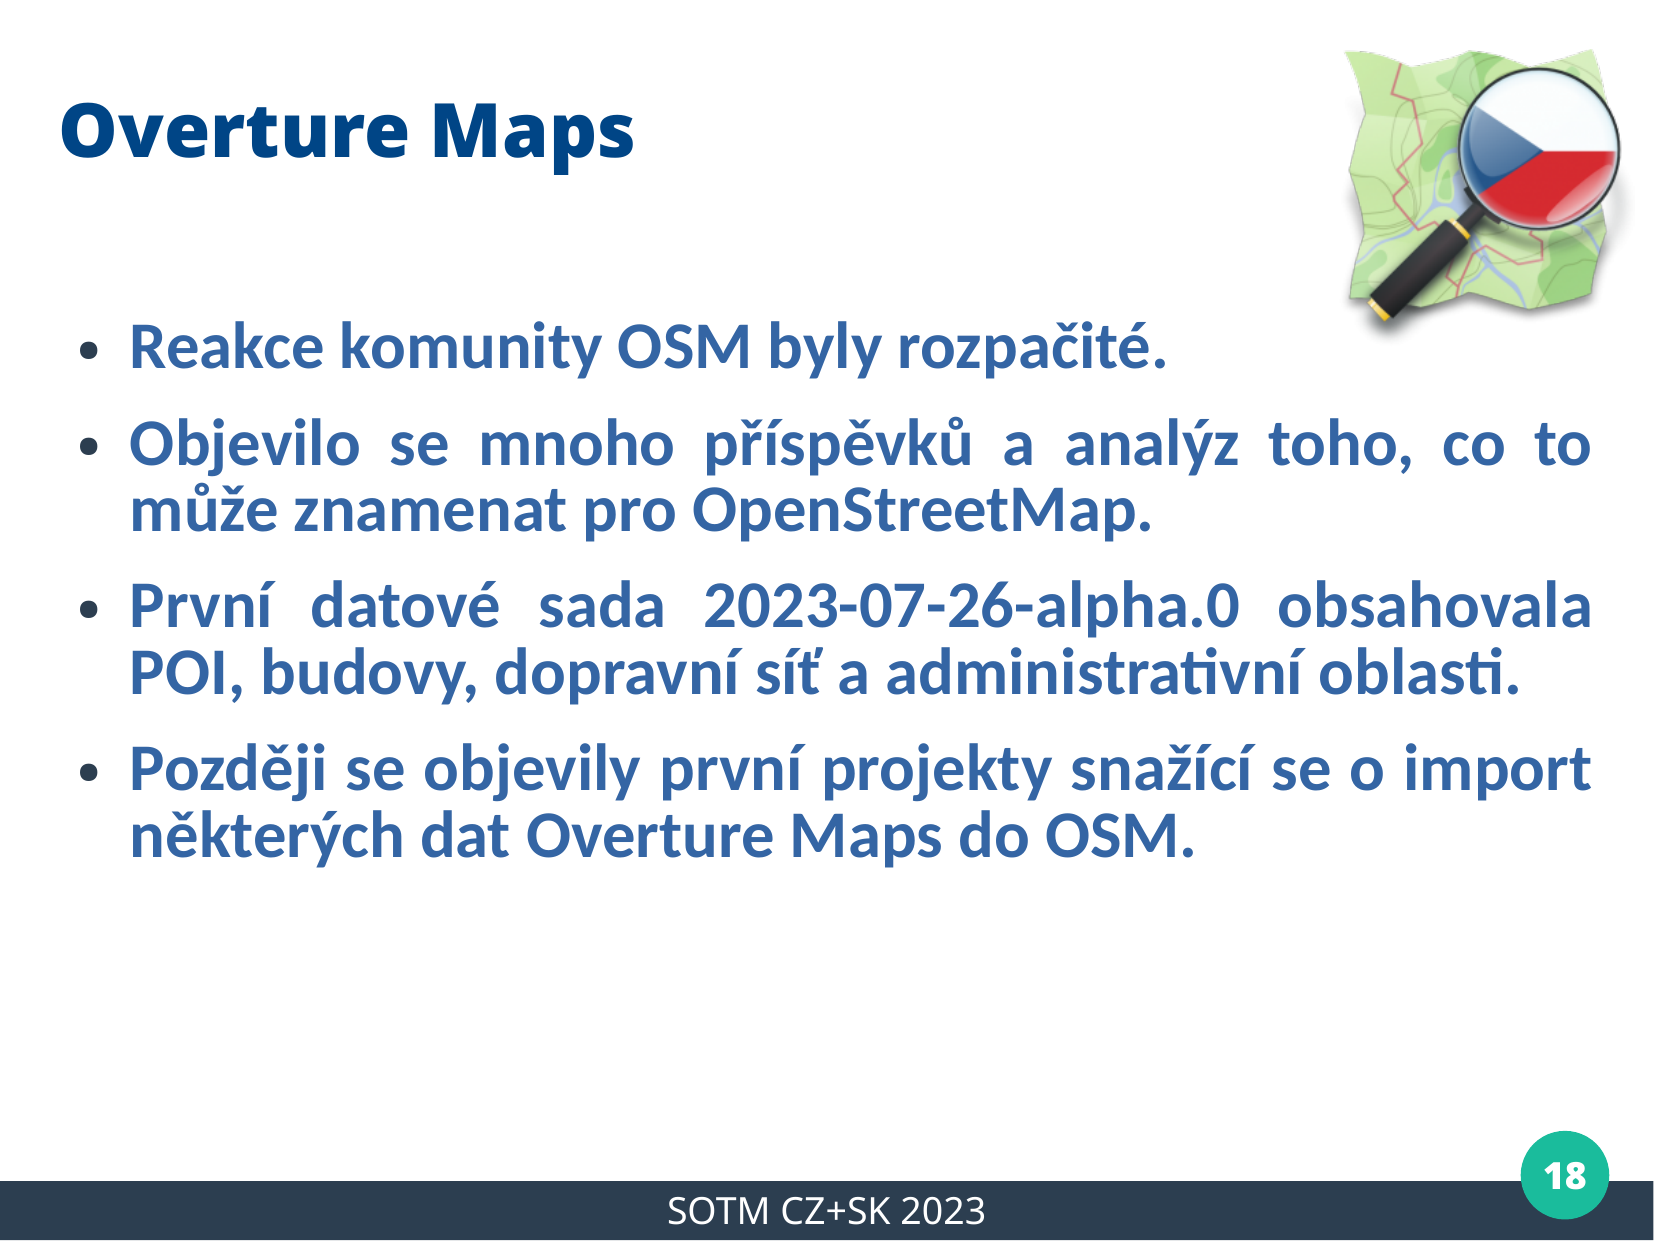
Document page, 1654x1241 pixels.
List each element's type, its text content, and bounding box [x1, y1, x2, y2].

picture [1334, 49, 1635, 350]
list Reakce komunity OSM byly rozpačité. Objevilo se mnoho příspěvků a analýz toho, co to může znamenat pro OpenStreetMap. První datové sada 2023-07-26-alpha.0 obsahovala POI, budovy, dopravní síť a administrativní oblasti. Později se objevily první projekty snažící se o import některých dat Overture Maps do OSM. [59, 318, 1595, 1146]
title Overture Maps [59, 49, 1347, 207]
